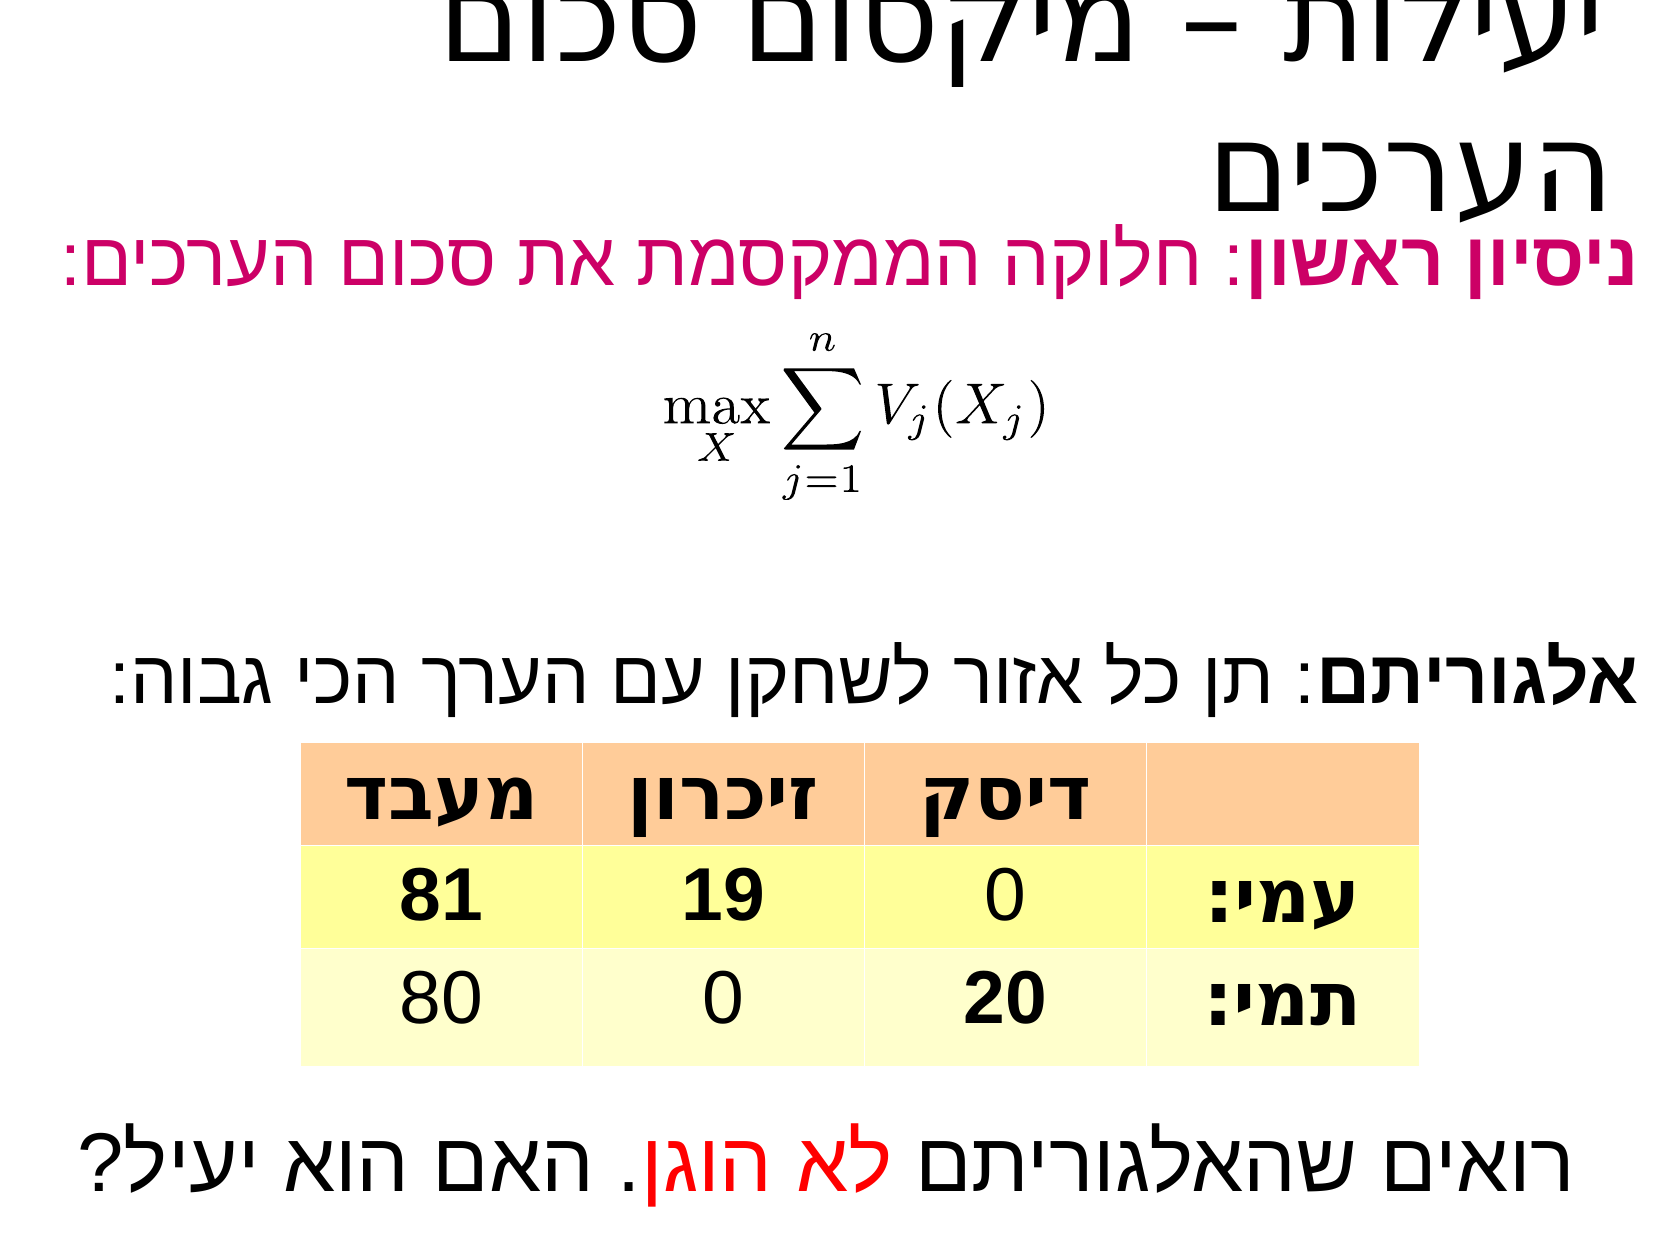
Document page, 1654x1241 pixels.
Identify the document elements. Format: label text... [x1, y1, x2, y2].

table_cell 80 [301, 949, 582, 1066]
title יעילות – מיקסום סכום הערכים [30, 7, 1654, 166]
table_cell 0 [865, 846, 1146, 948]
text_box אלגוריתם: תן כל אזור לשחקן עם הערך הכי גבוה: [0, 628, 1654, 766]
text_box רואים שהאלגוריתם לא הוגן. האם הוא יעיל? [0, 1108, 1654, 1221]
table_cell תמי: [1147, 949, 1419, 1066]
picture [662, 333, 1050, 500]
table_cell 81 [301, 846, 582, 948]
table_header זיכרון [583, 743, 864, 845]
table_cell 19 [583, 846, 864, 948]
text_box ניסיון ראשון: חלוקה הממקסמת את סכום הערכים: [0, 210, 1654, 316]
table_header [1147, 743, 1419, 845]
table_header דיסק [865, 743, 1146, 845]
table_cell 20 [865, 949, 1146, 1066]
table_cell 0 [583, 949, 864, 1066]
table_cell עמי: [1147, 846, 1419, 948]
table_header מעבד [301, 743, 582, 845]
